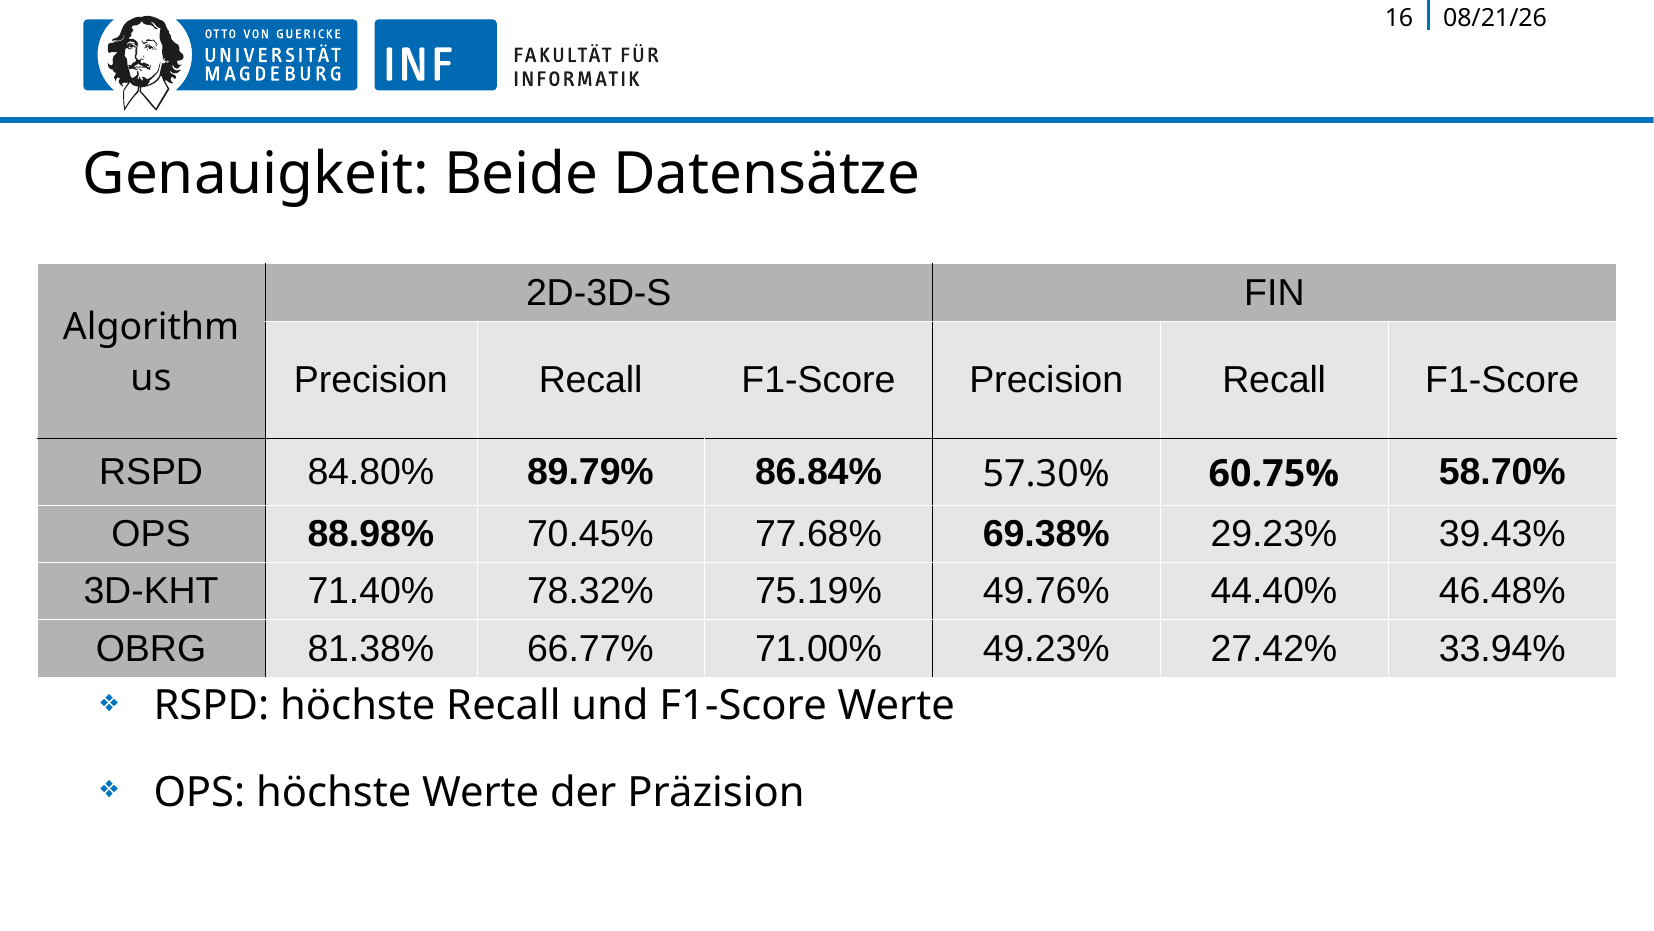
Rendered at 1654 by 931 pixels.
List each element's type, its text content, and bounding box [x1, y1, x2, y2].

list RSPD: höchste Recall und F1-Score Werte OPS: höchste Werte der Präzision [82, 675, 1571, 916]
table_cell 66.77% [478, 620, 704, 675]
table_cell 77.68% [705, 506, 932, 562]
table_cell 46.48% [1389, 563, 1616, 619]
table_cell 33.94% [1389, 620, 1616, 677]
table_cell OBRG [38, 620, 265, 677]
table_cell 78.32% [478, 563, 704, 619]
table_cell 39.43% [1389, 506, 1616, 562]
table_cell 86.84% [705, 439, 932, 505]
table_header Algorithmus [38, 264, 265, 438]
table_cell Recall [1161, 322, 1388, 438]
table_cell OPS [38, 506, 265, 562]
table_cell 89.79% [478, 439, 704, 505]
table_header FIN [933, 264, 1616, 321]
table_cell 71.00% [705, 620, 932, 675]
table_cell 88.98% [266, 506, 477, 562]
table_cell 75.19% [705, 563, 932, 619]
table_cell 49.23% [933, 620, 1160, 675]
table_cell 57.30% [933, 439, 1160, 505]
table_cell 69.38% [933, 506, 1160, 562]
table_cell 84.80% [266, 439, 477, 505]
table_cell F1-Score [704, 322, 932, 438]
table_header 2D-3D-S [266, 264, 932, 321]
table_cell 49.76% [933, 563, 1160, 619]
table_cell 58.70% [1389, 439, 1616, 505]
table_cell Recall [478, 322, 704, 438]
table_cell 29.23% [1161, 506, 1388, 562]
table_cell RSPD [38, 439, 265, 505]
table_cell 60.75% [1161, 439, 1388, 505]
table_cell 27.42% [1161, 620, 1388, 675]
table_cell 44.40% [1161, 563, 1388, 619]
table_cell 3D-KHT [38, 563, 265, 619]
table_cell 70.45% [478, 506, 704, 562]
table_cell Precision [933, 322, 1160, 438]
table_cell 81.38% [266, 620, 477, 675]
table_cell 71.40% [266, 563, 477, 619]
table_cell Precision [266, 322, 477, 438]
title Genauigkeit: Beide Datensätze [82, 131, 1571, 211]
table_cell F1-Score [1389, 322, 1616, 438]
